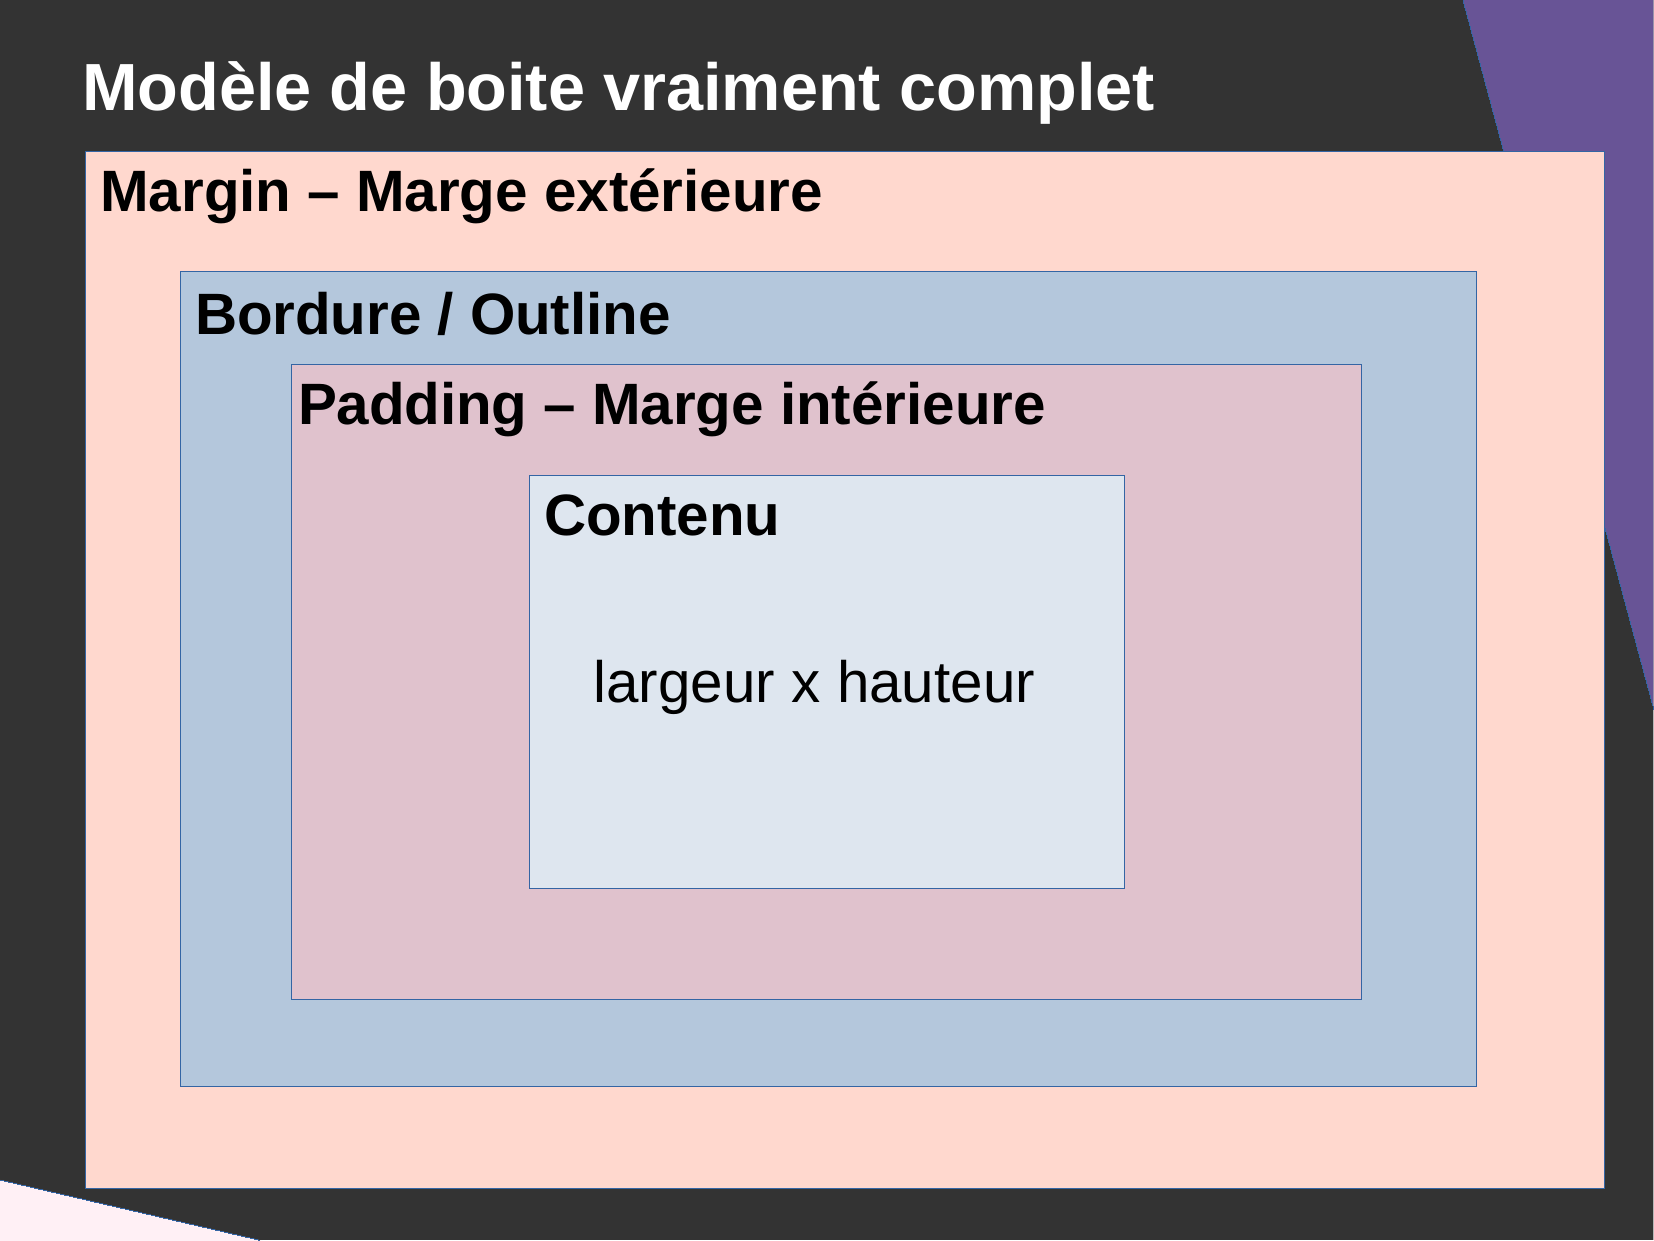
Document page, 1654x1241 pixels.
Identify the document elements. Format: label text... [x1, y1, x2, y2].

text_box Padding – Marge intérieure [283, 364, 1276, 445]
title Modèle de boite vraiment complet [82, 49, 1571, 130]
text_box [85, 0, 1654, 1189]
text_box Bordure / Outline [180, 274, 1173, 355]
text_box Margin – Marge extérieure [85, 151, 1079, 232]
text_box Contenu [529, 475, 1512, 565]
text_box largeur x hauteur [578, 642, 1075, 723]
text_box [0, 1179, 264, 1241]
